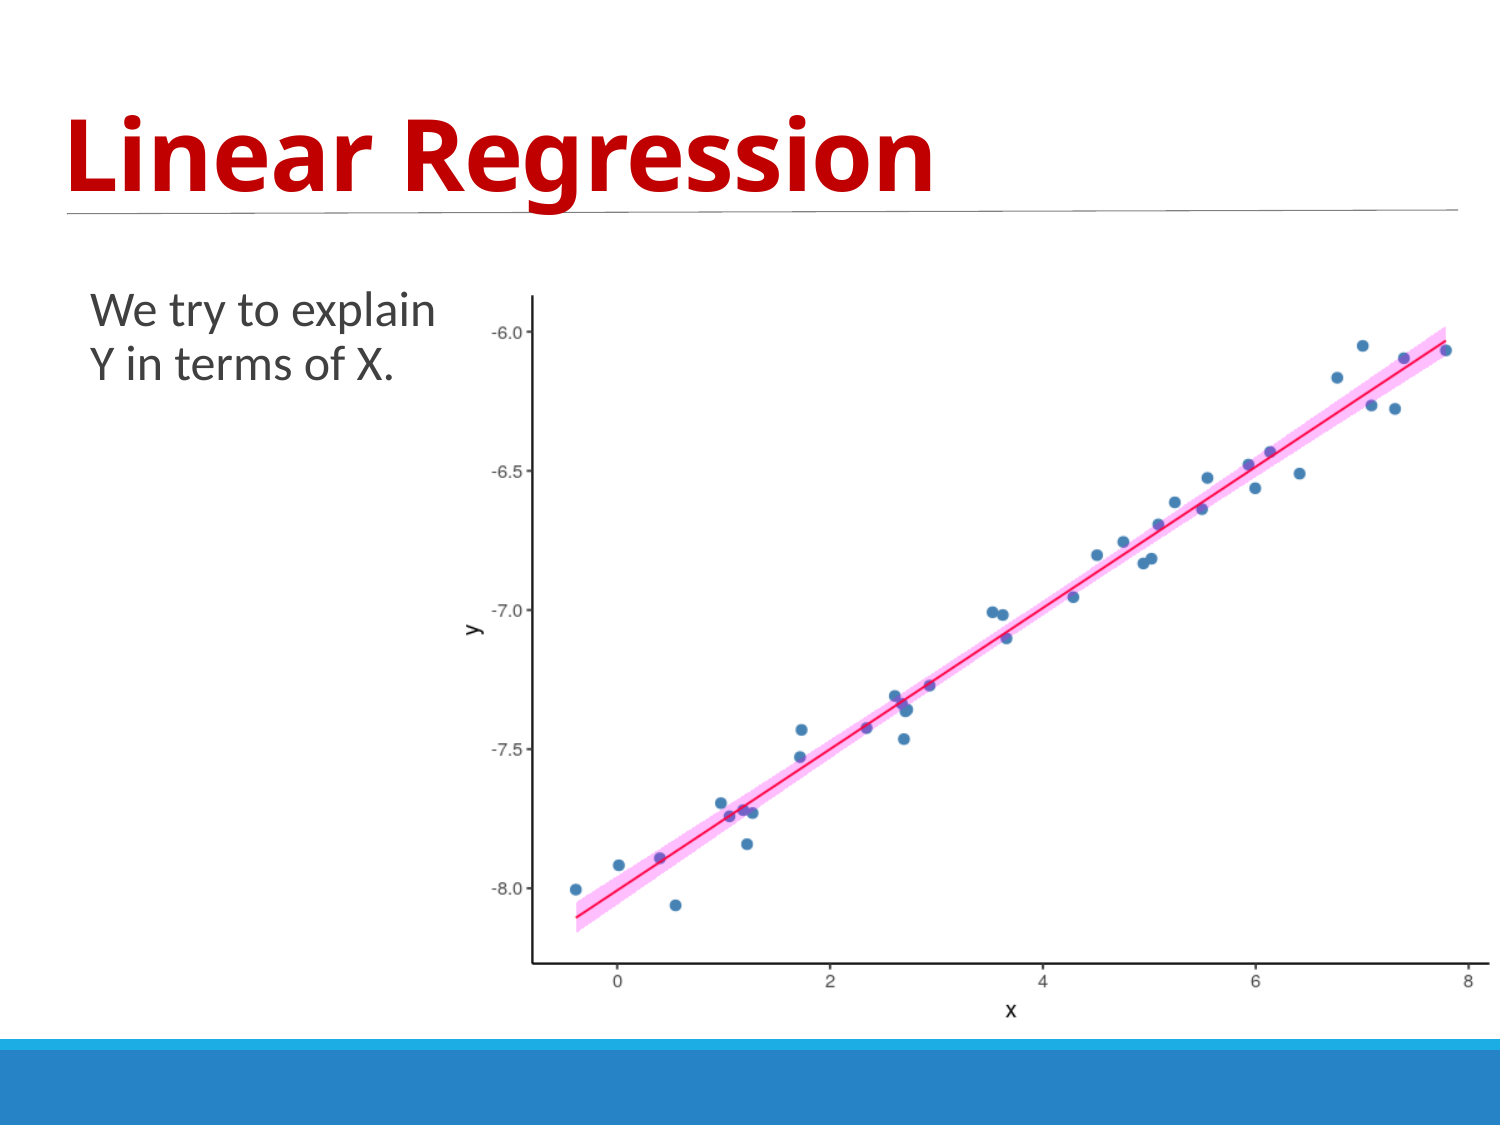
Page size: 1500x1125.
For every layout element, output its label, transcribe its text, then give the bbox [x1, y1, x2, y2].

picture [450, 284, 1500, 1035]
title Linear Regression [62, 107, 1300, 207]
list We try to explain Y in terms of X. [75, 275, 466, 961]
